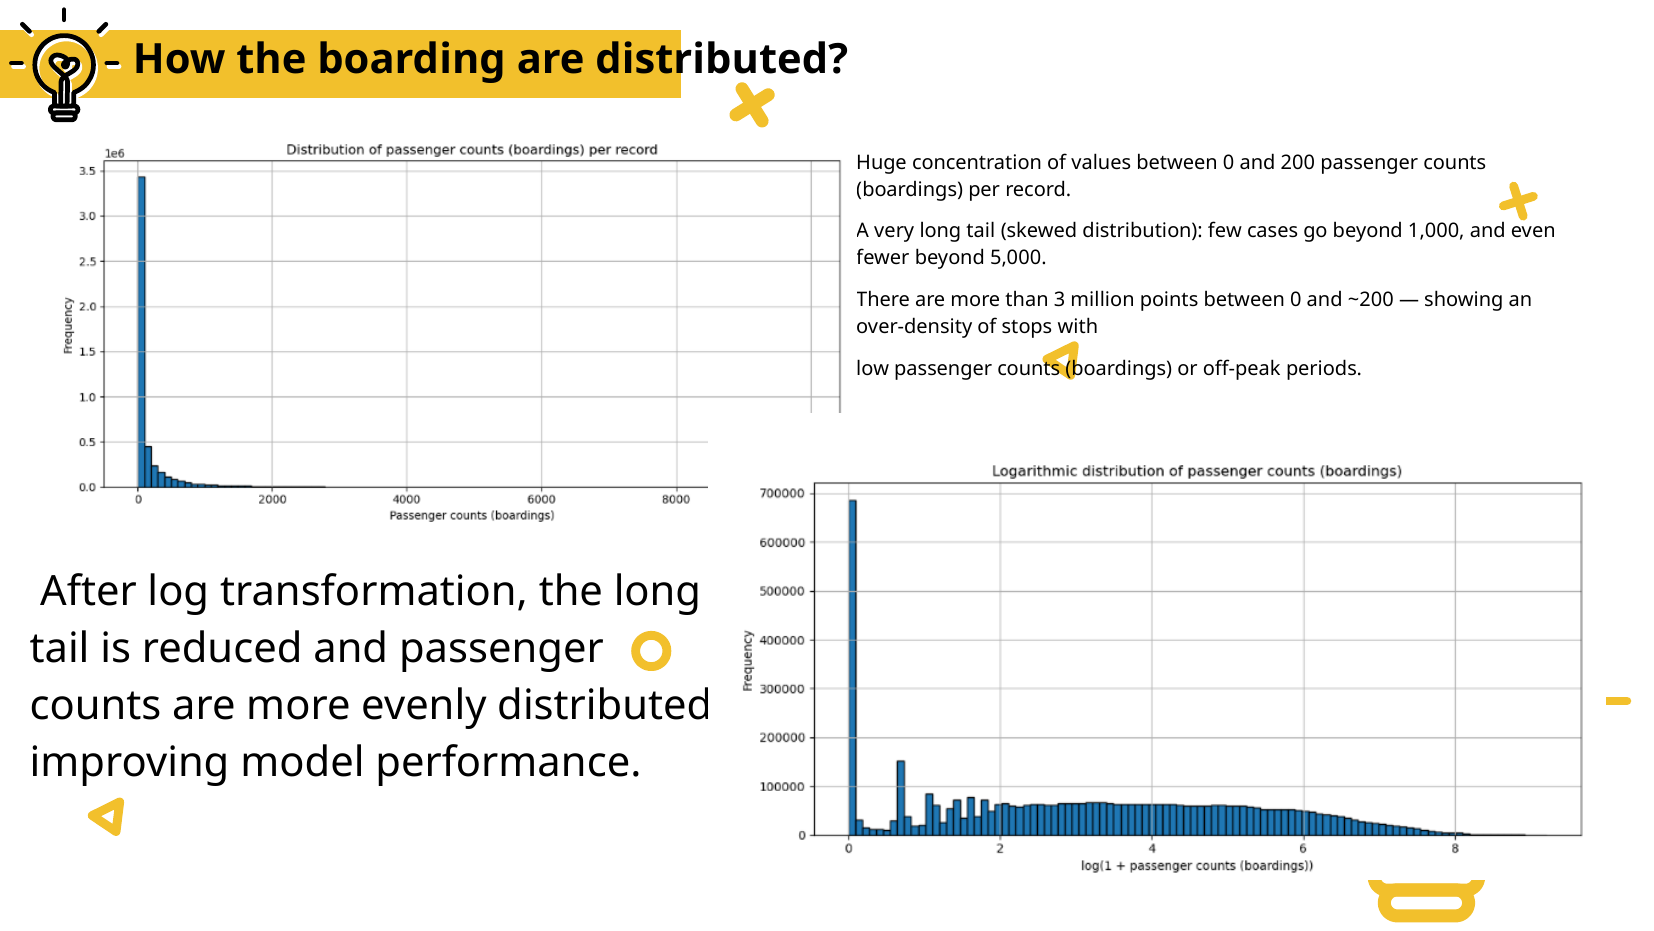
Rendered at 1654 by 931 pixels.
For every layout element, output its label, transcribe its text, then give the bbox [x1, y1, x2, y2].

subtitle How the boarding are distributed? [132, 17, 886, 97]
picture [2, 132, 1606, 880]
list Huge concentration of values between 0 and 200 passenger counts (boardings) per record. A very long tail (skewed distribution): few cases go beyond 1,000, and even fewer beyond 5,000. There are more than 3 million points between 0 and ~200 — showing an over-density of stops with low passenger counts (boardings) or off-peak periods. [857, 147, 1565, 384]
list After log transformation, the long tail is reduced and passenger counts are more evenly distributed, improving model performance. [29, 561, 708, 798]
list [856, 88, 1595, 266]
